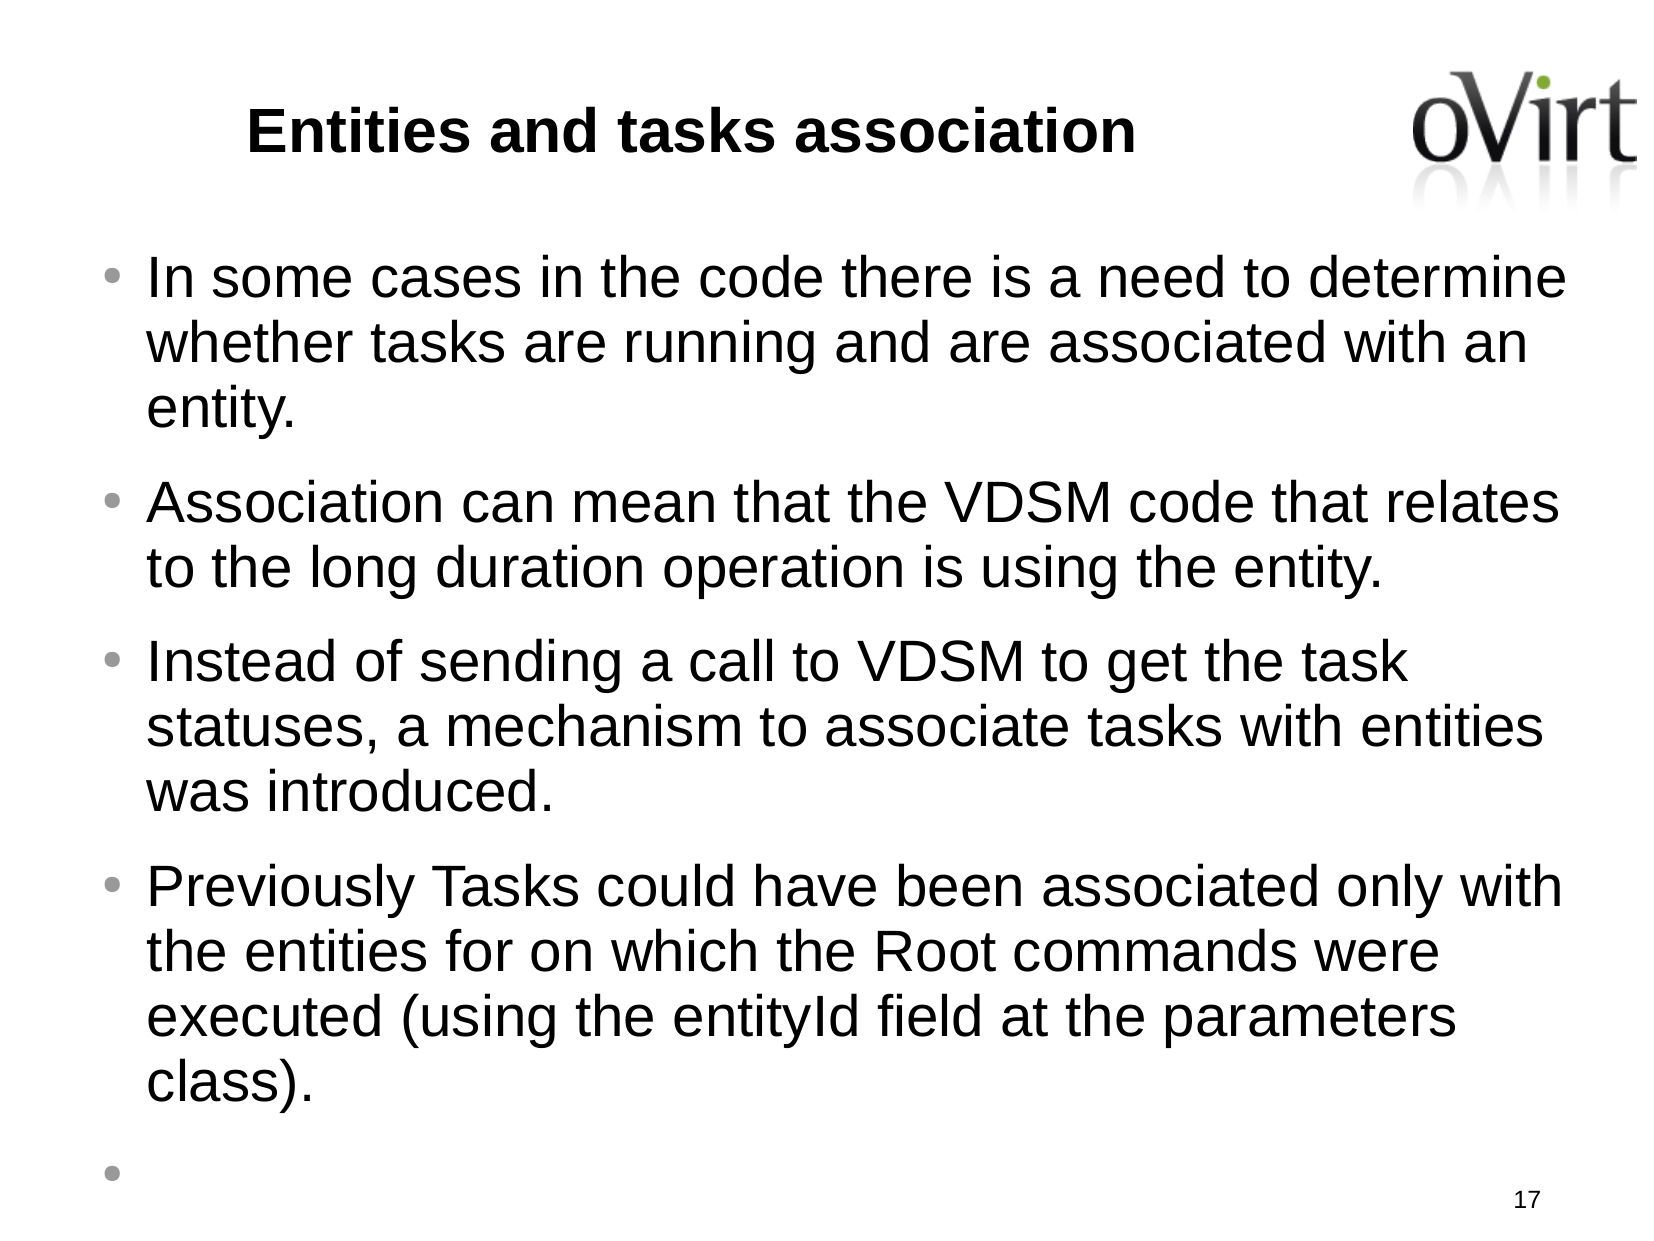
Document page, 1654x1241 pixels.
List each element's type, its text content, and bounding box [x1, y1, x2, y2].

picture [1413, 63, 1637, 212]
list In some cases in the code there is a need to determine whether tasks are running and are associated with an entity. Association can mean that the VDSM code that relates to the long duration operation is using the entity. Instead of sending a call to VDSM to get the task statuses, a mechanism to associate tasks with entities was introduced. Previously Tasks could have been associated only with the entities for on which the Root commands were executed (using the entityId field at the parameters class). [86, 244, 1576, 1209]
title Entities and tasks association [82, 37, 1303, 226]
